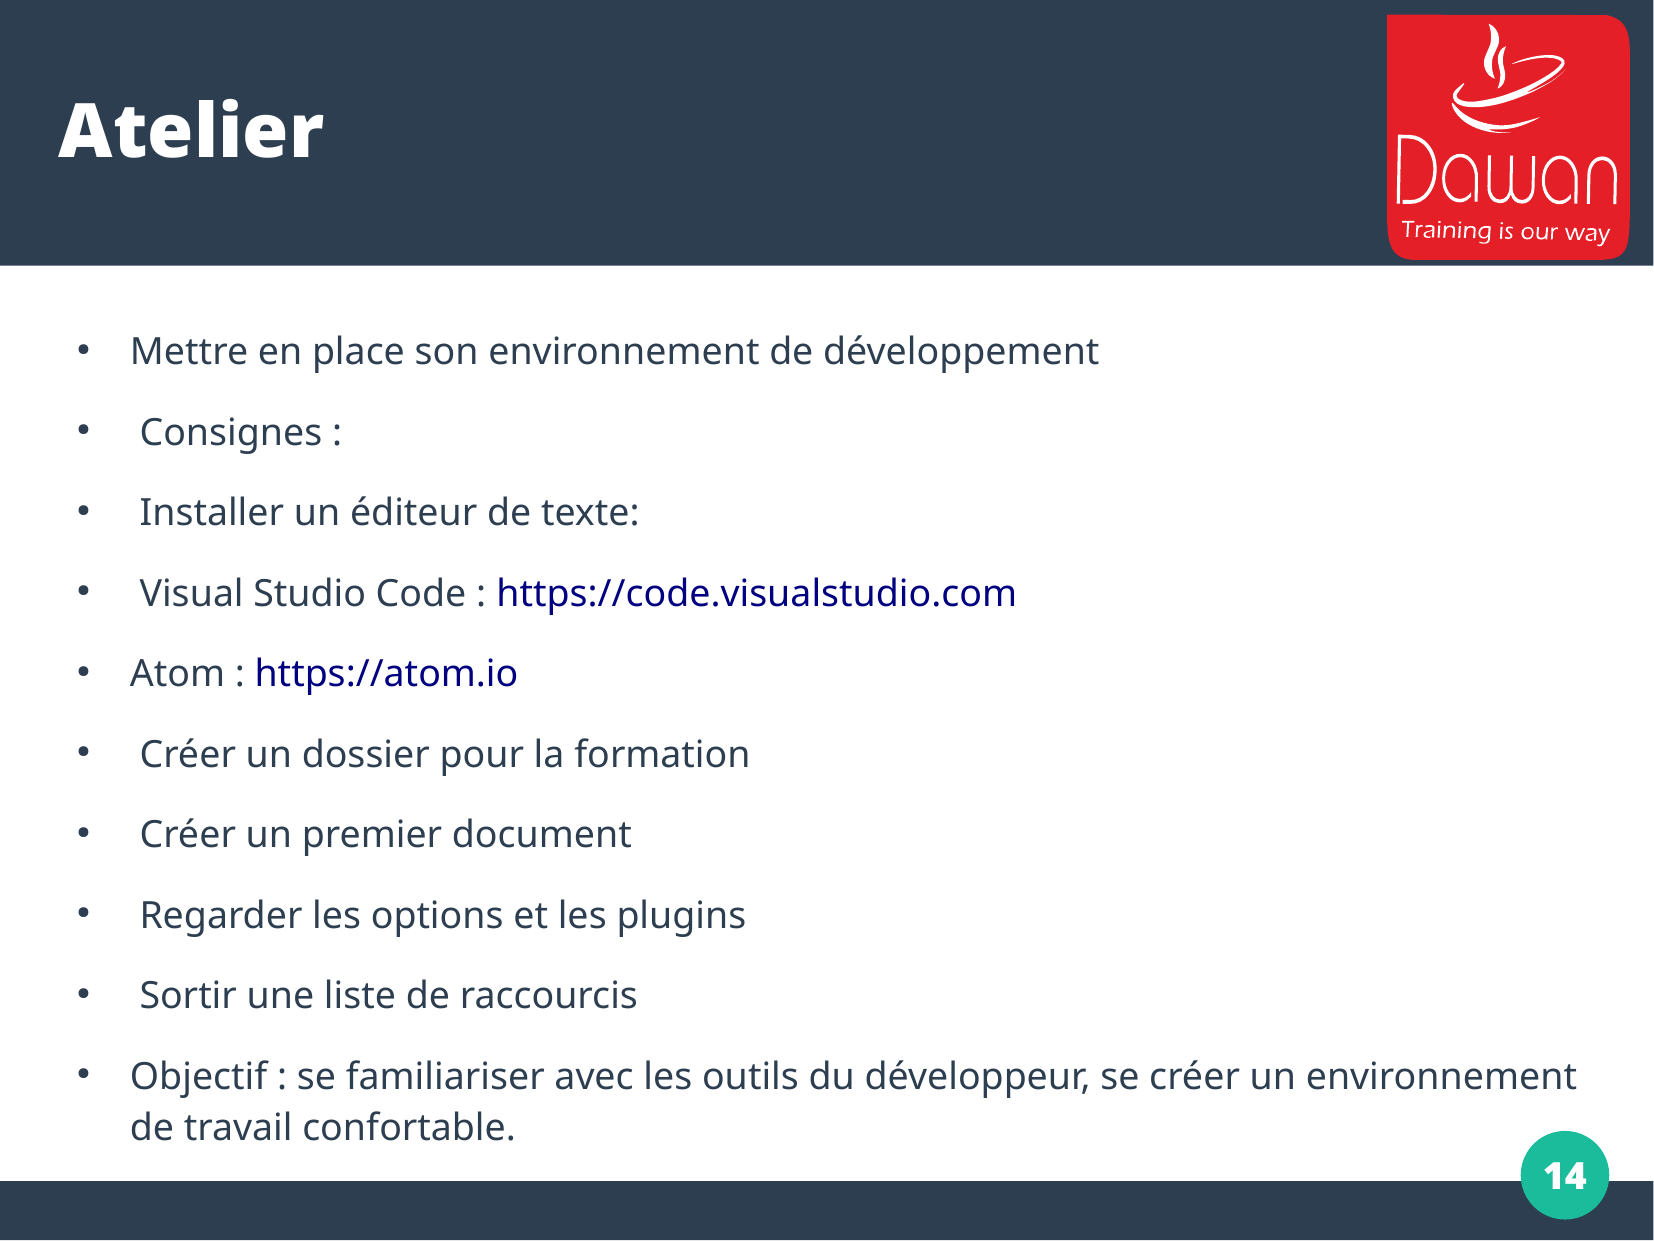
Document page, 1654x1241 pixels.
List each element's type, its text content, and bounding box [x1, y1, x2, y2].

picture [1387, 14, 1630, 260]
list Mettre en place son environnement de développement Consignes : Installer un éditeur de texte: Visual Studio Code : https://code.visualstudio.com Atom : https://atom.io Créer un dossier pour la formation Créer un premier document Regarder les options et les plugins Sortir une liste de raccourcis Objectif : se familiariser avec les outils du développeur, se créer un environnement de travail confortable. [59, 324, 1595, 1152]
title Atelier [59, 49, 1387, 207]
